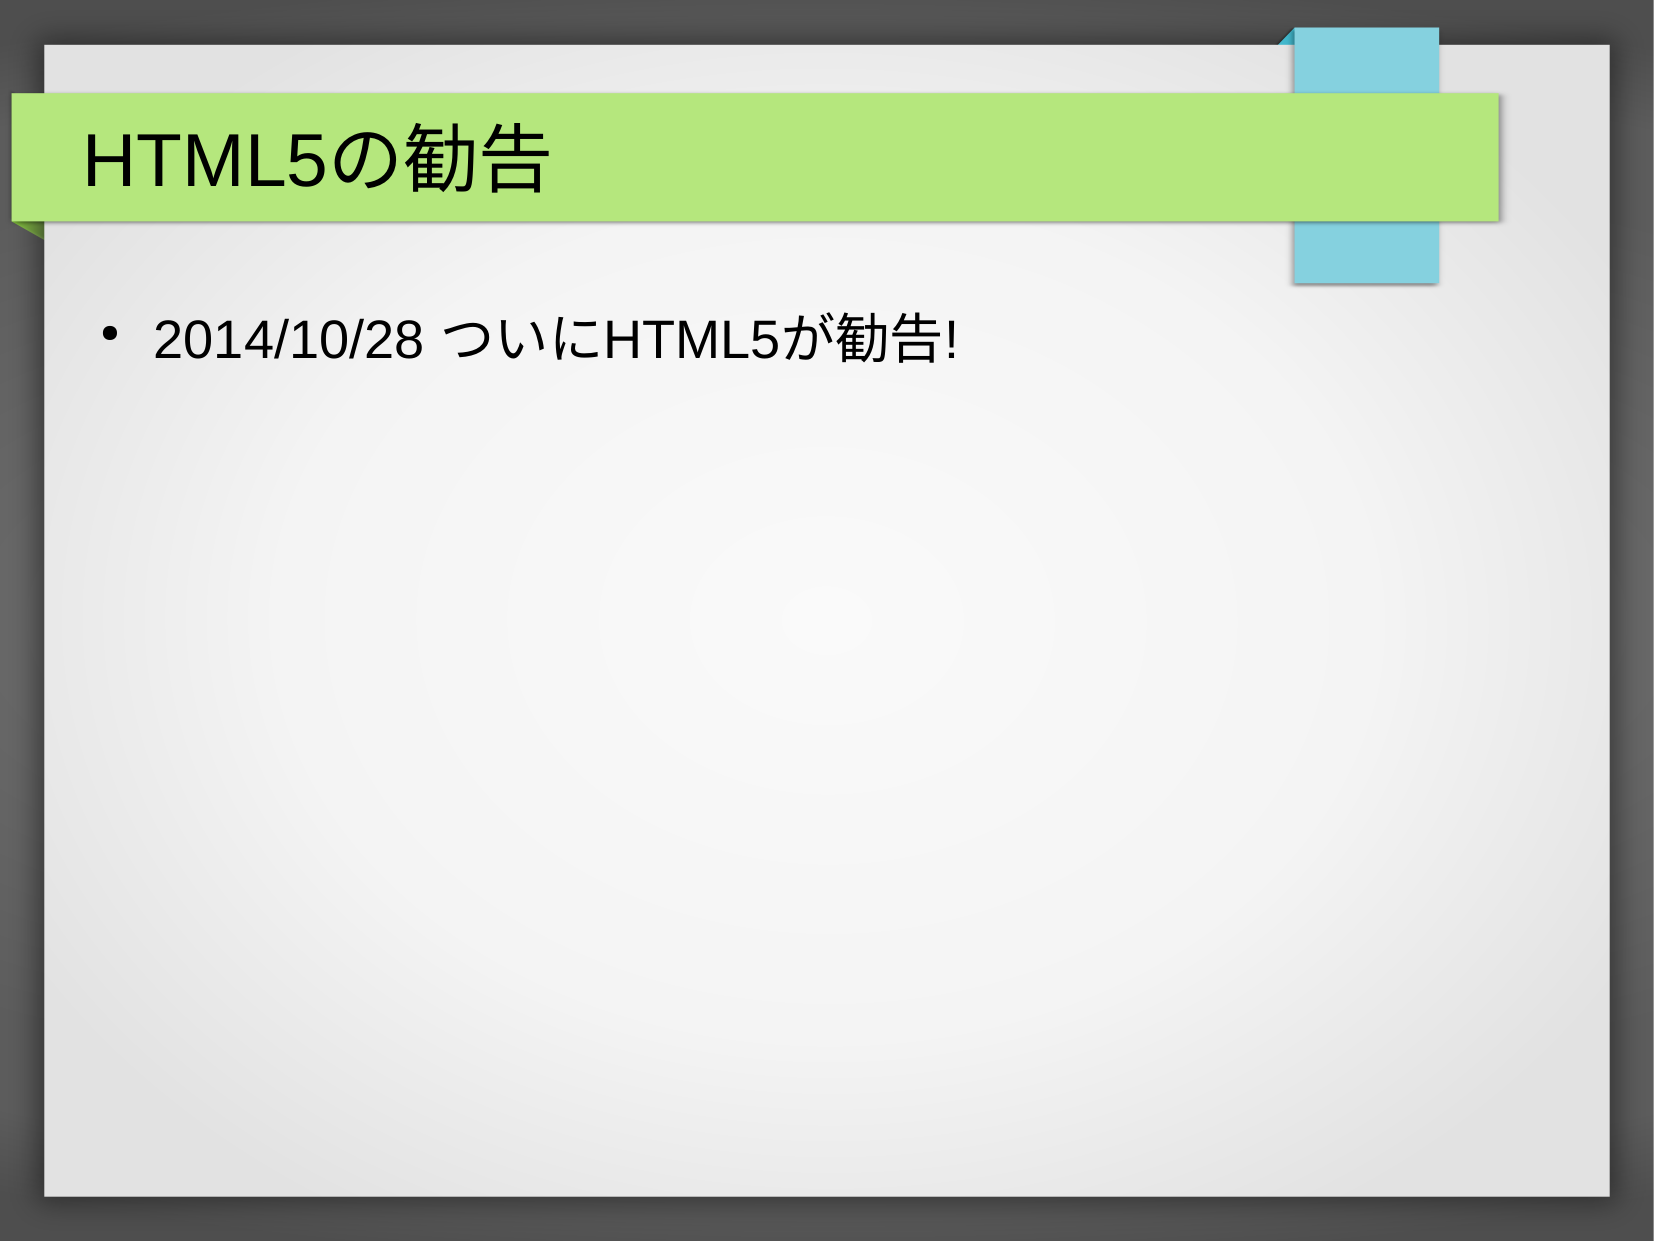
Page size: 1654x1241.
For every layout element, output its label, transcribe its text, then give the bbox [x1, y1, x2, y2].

list 2014/10/28 ついにHTML5が勧告! [82, 295, 1571, 1015]
picture [0, 0, 1654, 1241]
title HTML5の勧告 [82, 94, 1264, 213]
